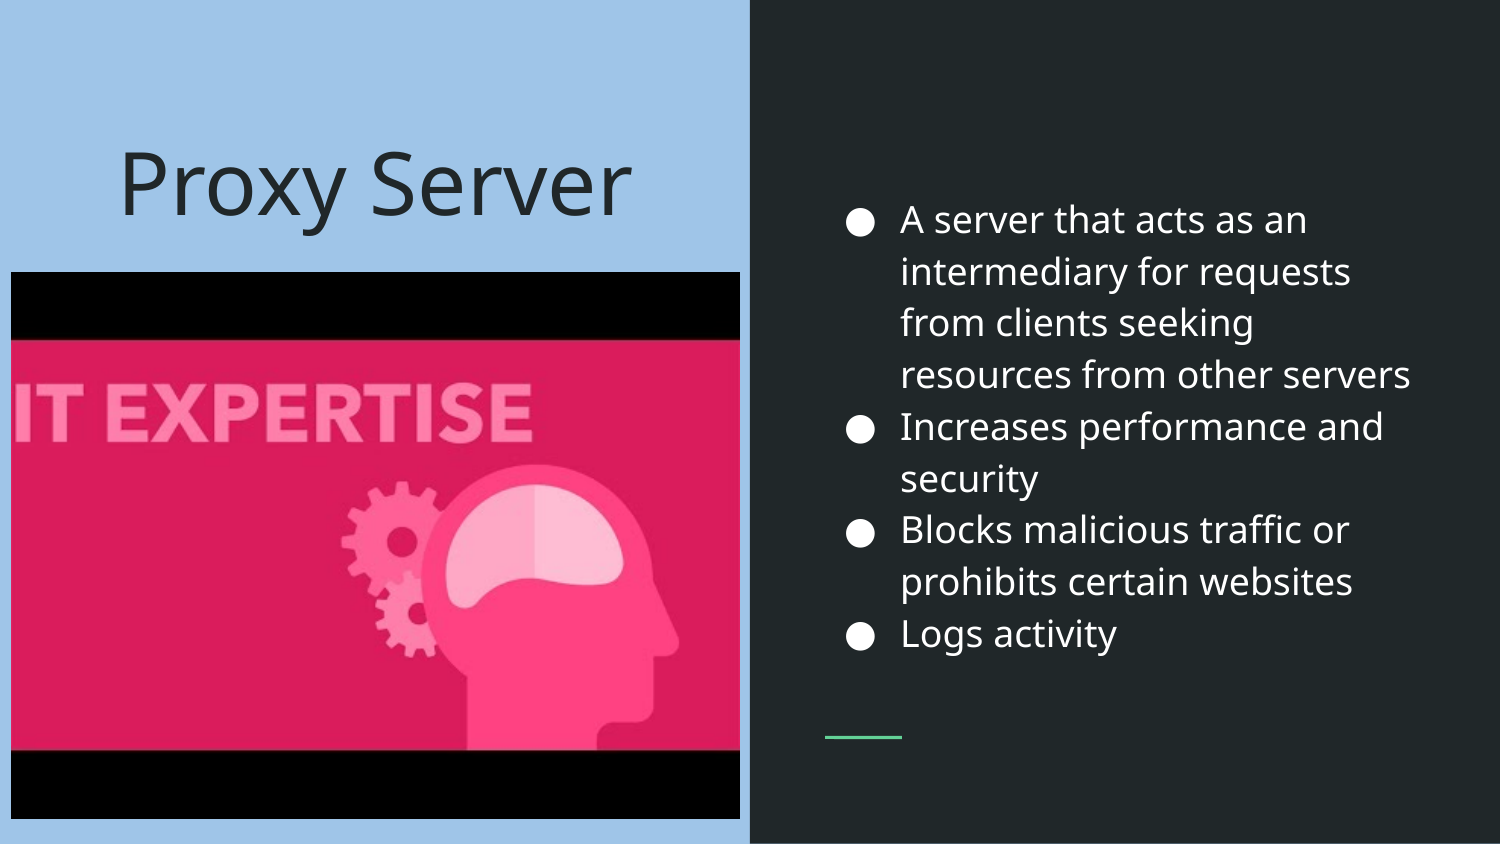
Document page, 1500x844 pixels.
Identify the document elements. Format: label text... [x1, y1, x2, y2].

list A server that acts as an intermediary for requests from clients seeking resources from other servers Increases performance and security Blocks malicious traffic or prohibits certain websites Logs activity [810, 118, 1440, 725]
picture [11, 272, 740, 819]
title Proxy Server [43, 0, 708, 248]
